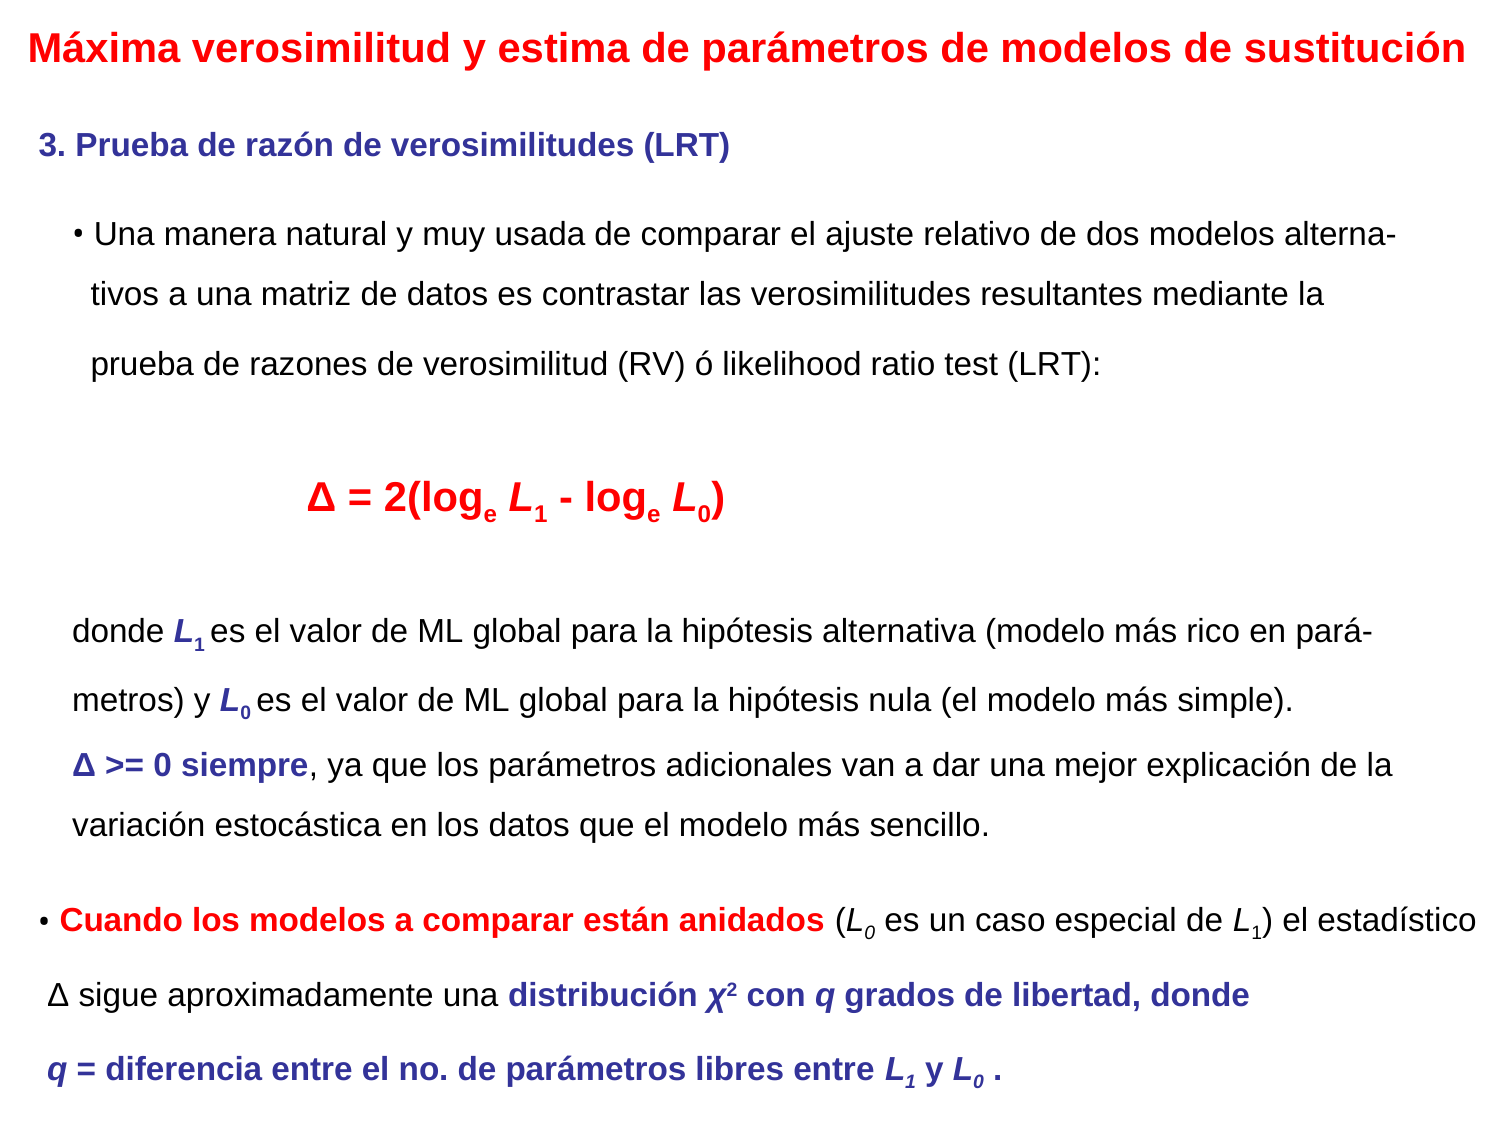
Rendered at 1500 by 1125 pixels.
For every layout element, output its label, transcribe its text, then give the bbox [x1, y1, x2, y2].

text_box Cuando los modelos a comparar están anidados (L0 es un caso especial de L1) el estadístico Δ sigue aproximadamente una distribución χ2 con q grados de libertad, donde q = diferencia entre el no. de parámetros libres entre L1 y L0 . [23, 856, 1493, 1101]
text_box Máxima verosimilitud y estima de parámetros de modelos de sustitución [12, 13, 1482, 79]
text_box Una manera natural y muy usada de comparar el ajuste relativo de dos modelos alterna- tivos a una matriz de datos es contrastar las verosimilitudes resultantes mediante la prueba de razones de verosimilitud (RV) ó likelihood ratio test (LRT): Δ = 2(loge L1 - loge L0) donde L1 es el valor de ML global para la hipótesis alternativa (modelo más rico en pará- metros) y L0 es el valor de ML global para la hipótesis nula (el modelo más simple). Δ >= 0 siempre, ya que los parámetros adicionales van a dar una mejor explicación de la variación estocástica en los datos que el modelo más sencillo. [57, 184, 1419, 851]
text_box 3. Prueba de razón de verosimilitudes (LRT) [23, 101, 747, 172]
